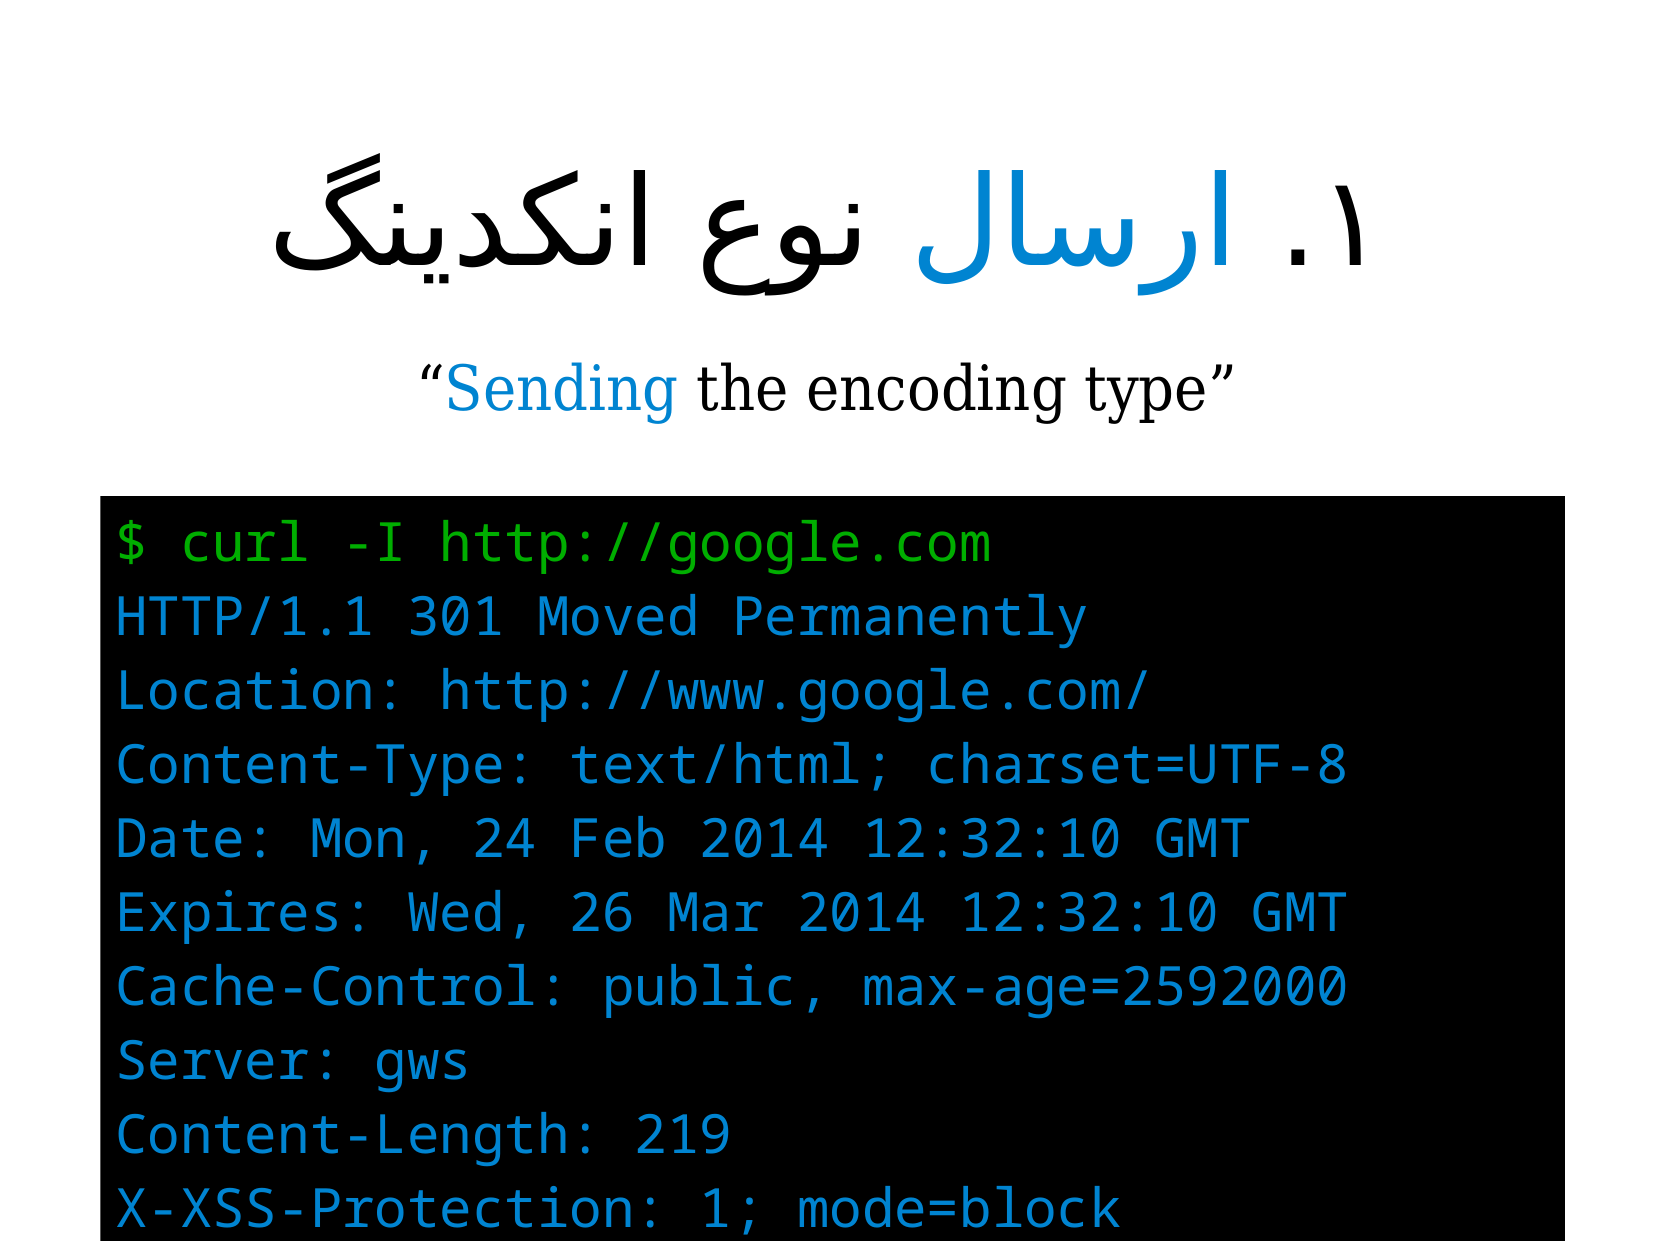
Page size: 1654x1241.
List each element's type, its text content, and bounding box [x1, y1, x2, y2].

text_box ۱. ارسال نوع انکدینگ “Sending the encoding type” [82, 49, 1571, 526]
text_box $ curl -I http://google.com HTTP/1.1 301 Moved Permanently Location: http://www.google.com/ Content-Type: text/html; charset=UTF-8 Date: Mon, 24 Feb 2014 12:32:10 GMT Expires: Wed, 26 Mar 2014 12:32:10 GMT Cache-Control: public, max-age=2592000 Server: gws Content-Length: 219 X-XSS-Protection: 1; mode=block X-Frame-Options: SAMEORIGIN $ [100, 526, 1565, 1171]
